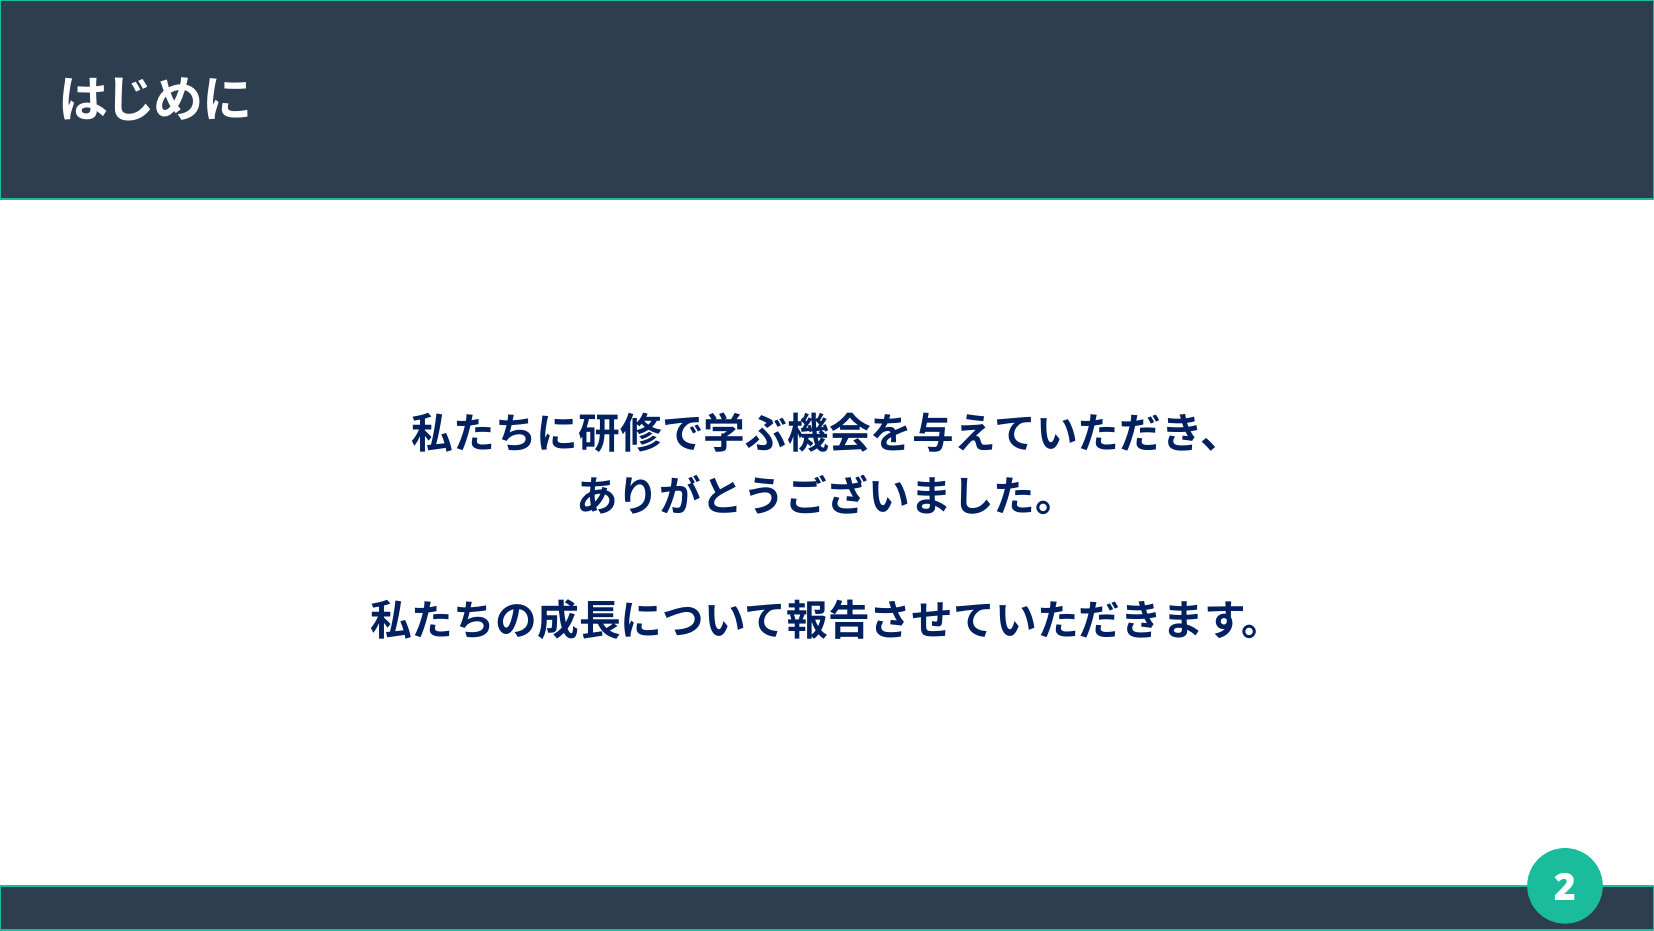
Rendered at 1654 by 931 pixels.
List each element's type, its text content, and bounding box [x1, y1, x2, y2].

text_box 私たちに研修で学ぶ機会を与えていただき、 ありがとうございました。 私たちの成長について報告させていただきます。 [88, 329, 1565, 709]
title はじめに [59, 37, 1595, 156]
